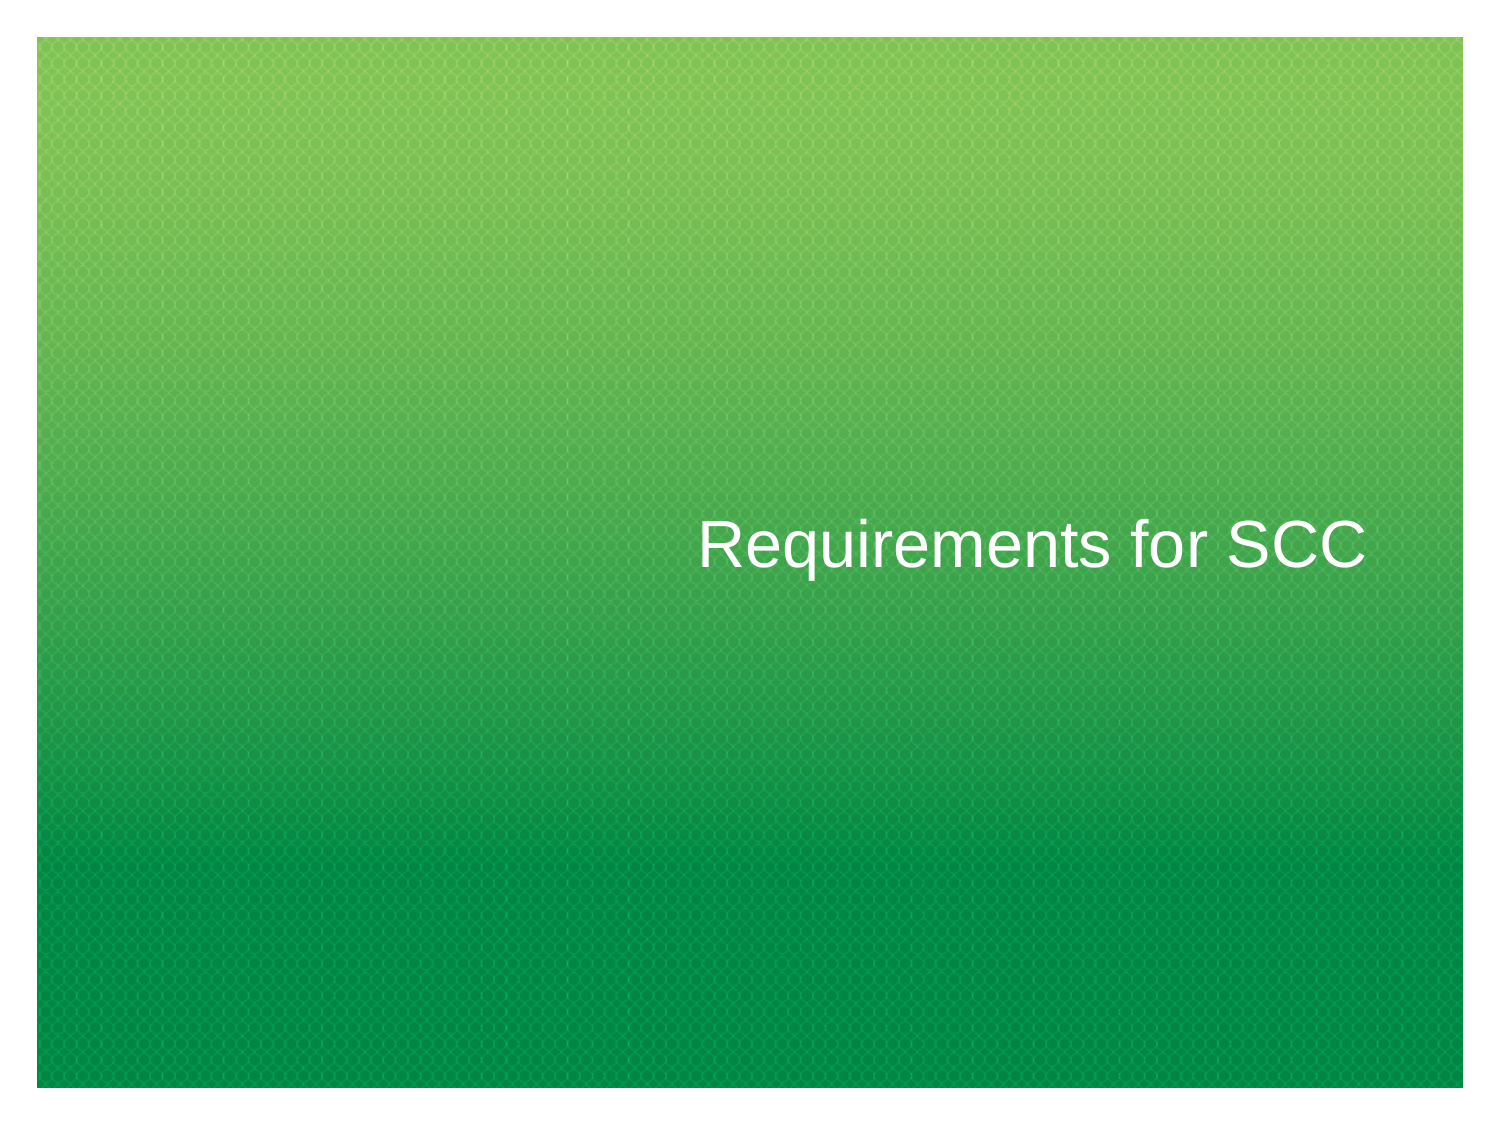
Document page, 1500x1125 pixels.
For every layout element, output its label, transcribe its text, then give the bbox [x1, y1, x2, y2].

picture [37, 37, 1463, 1088]
title Requirements for SCC [135, 450, 1369, 638]
